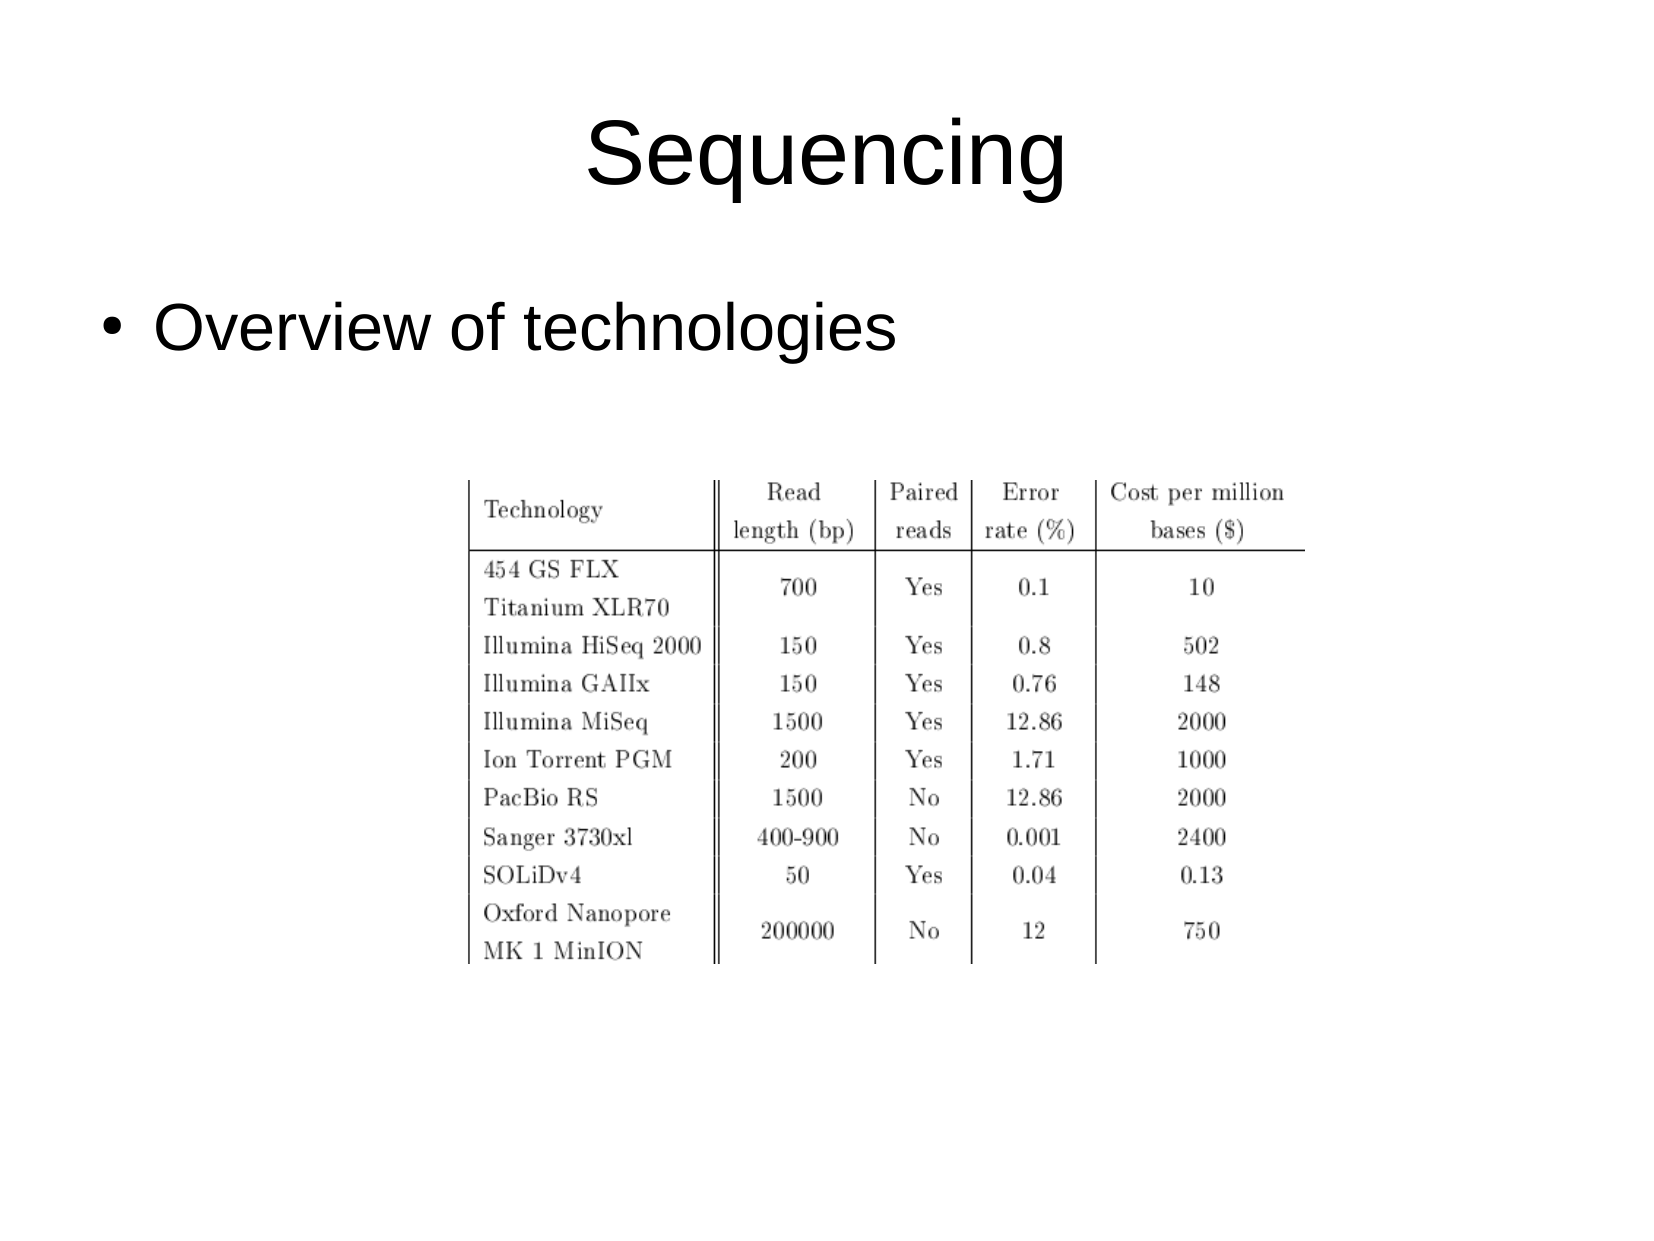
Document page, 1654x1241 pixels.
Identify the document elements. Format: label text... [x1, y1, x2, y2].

picture [465, 480, 1306, 964]
title Sequencing [82, 49, 1571, 257]
list Overview of technologies [82, 290, 916, 1010]
